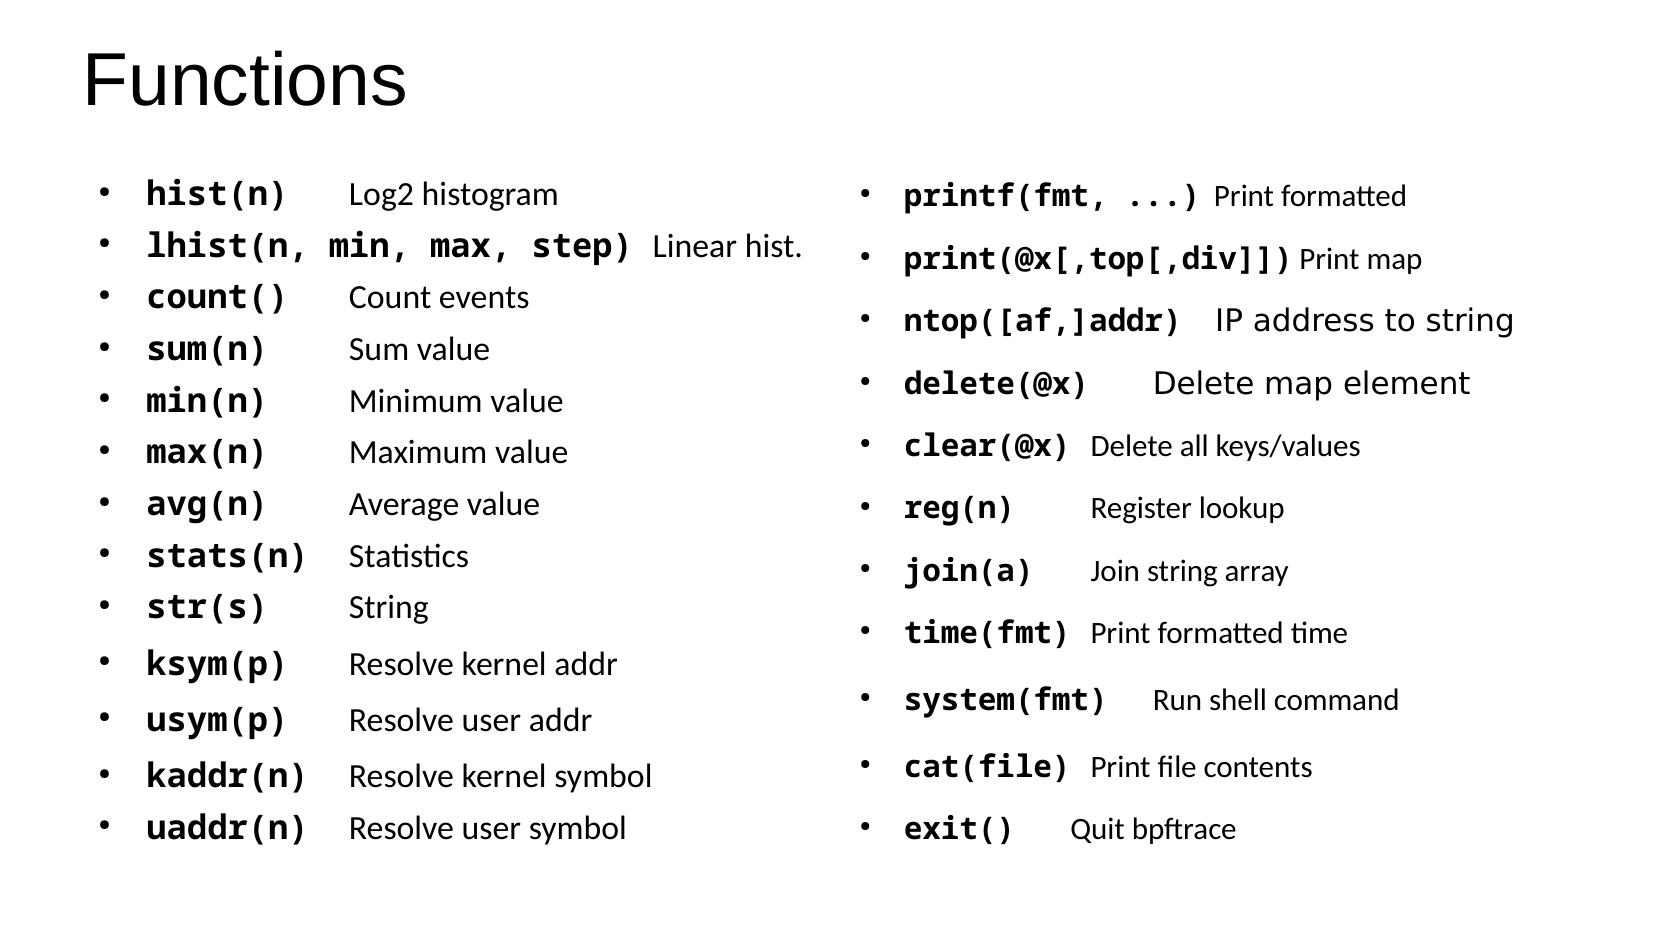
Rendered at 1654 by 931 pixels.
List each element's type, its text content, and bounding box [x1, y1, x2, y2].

list printf(fmt, ...) Print formatted print(@x[,top[,div]]) Print map ntop([af,]addr) IP address to string delete(@x) Delete map element clear(@x) Delete all keys/values reg(n) Register lookup join(a) Join string array time(fmt) Print formatted time system(fmt) Run shell command cat(file) Print file contents exit() Quit bpftrace [845, 173, 1572, 856]
title Functions [82, 20, 1571, 139]
list hist(n) Log2 histogram lhist(n, min, max, step) Linear hist. count() Count events sum(n) Sum value min(n) Minimum value max(n) Maximum value avg(n) Average value stats(n) Statistics str(s) String ksym(p) Resolve kernel addr usym(p) Resolve user addr kaddr(n) Resolve kernel symbol uaddr(n) Resolve user symbol [82, 186, 845, 856]
